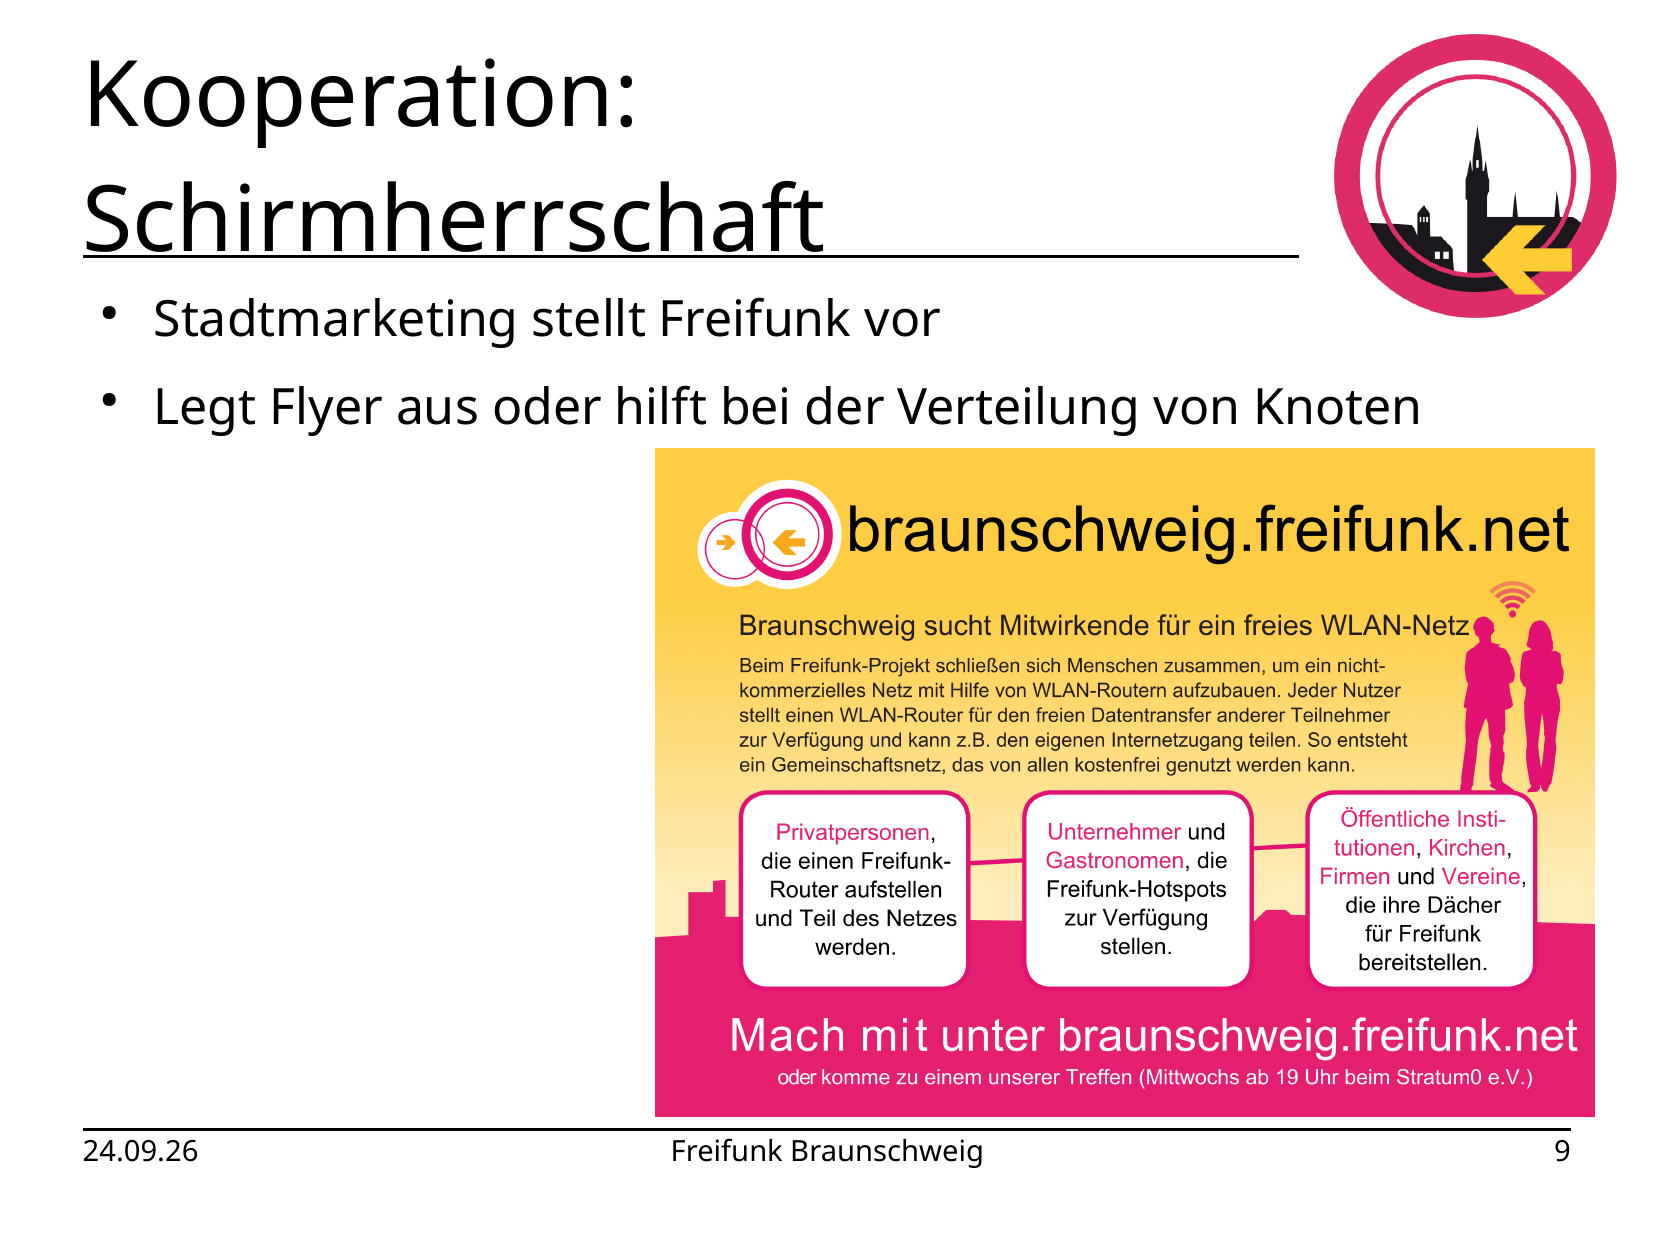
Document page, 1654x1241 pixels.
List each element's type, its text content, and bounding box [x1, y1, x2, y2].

picture [655, 448, 1595, 1117]
list Stadtmarketing stellt Freifunk vor Legt Flyer aus oder hilft bei der Verteilung von Knoten [82, 290, 1538, 1010]
title Kooperation: Schirmherrschaft [82, 45, 1300, 261]
picture [1331, 32, 1619, 319]
